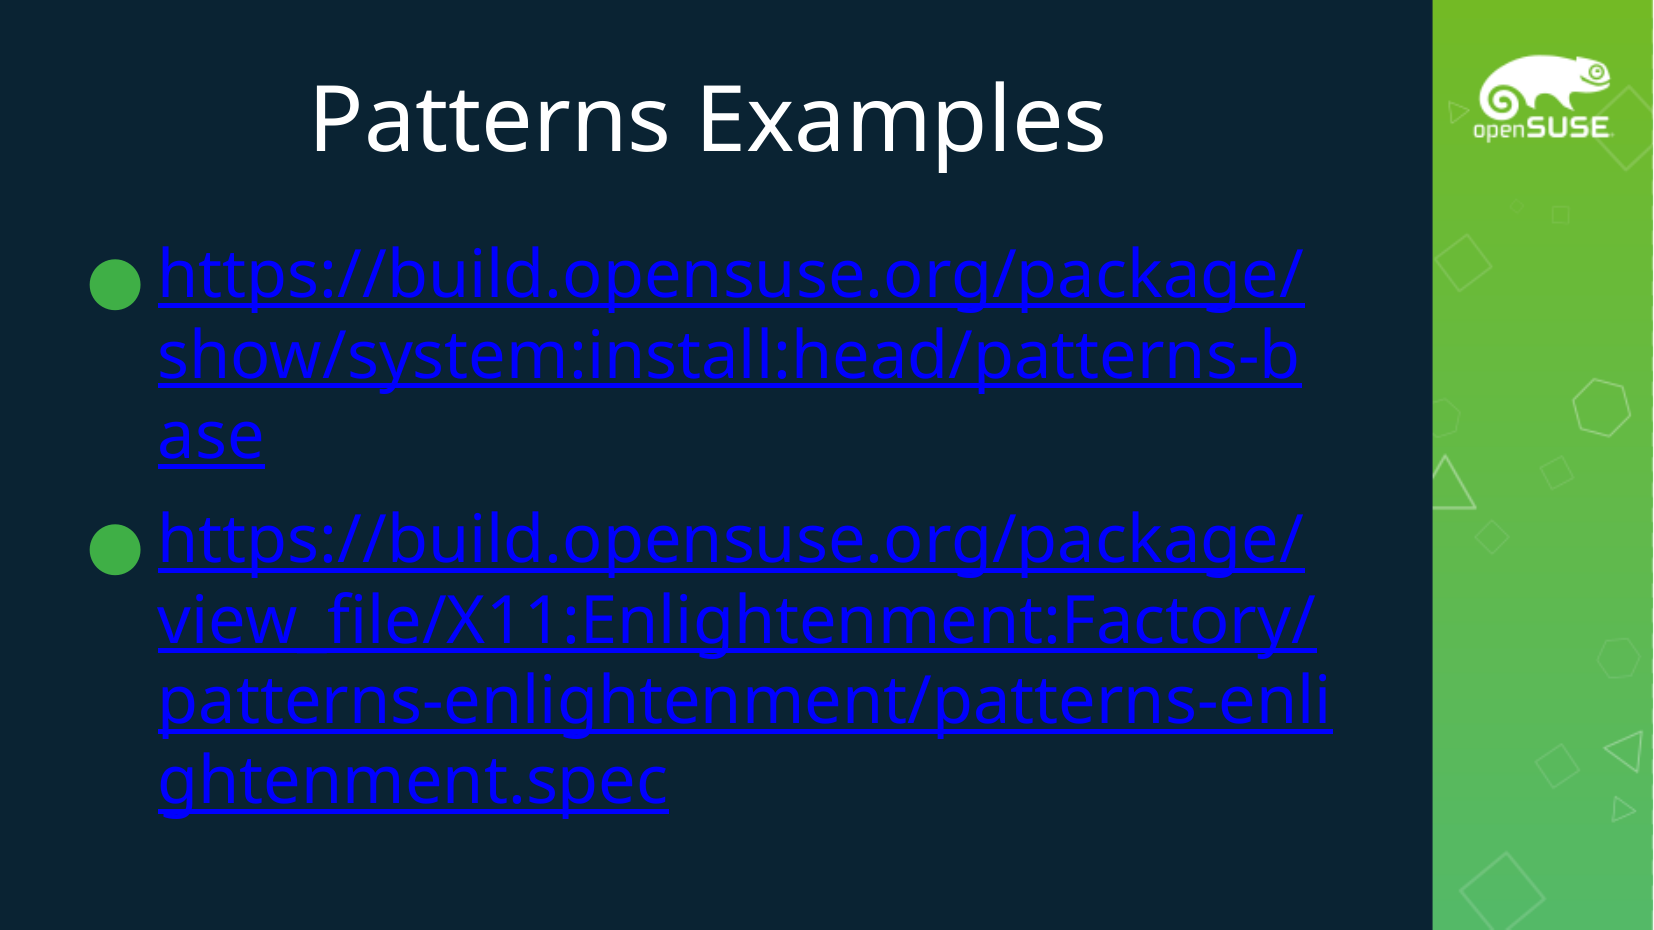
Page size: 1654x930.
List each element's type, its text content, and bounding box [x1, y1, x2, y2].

picture [0, 0, 1654, 930]
title Patterns Examples [82, 37, 1335, 193]
list https://build.opensuse.org/package/show/system:install:head/patterns-base https://build.opensuse.org/package/view_file/X11:Enlightenment:Factory/patterns-enlightenment/patterns-enlightenment.spec [82, 217, 1335, 887]
